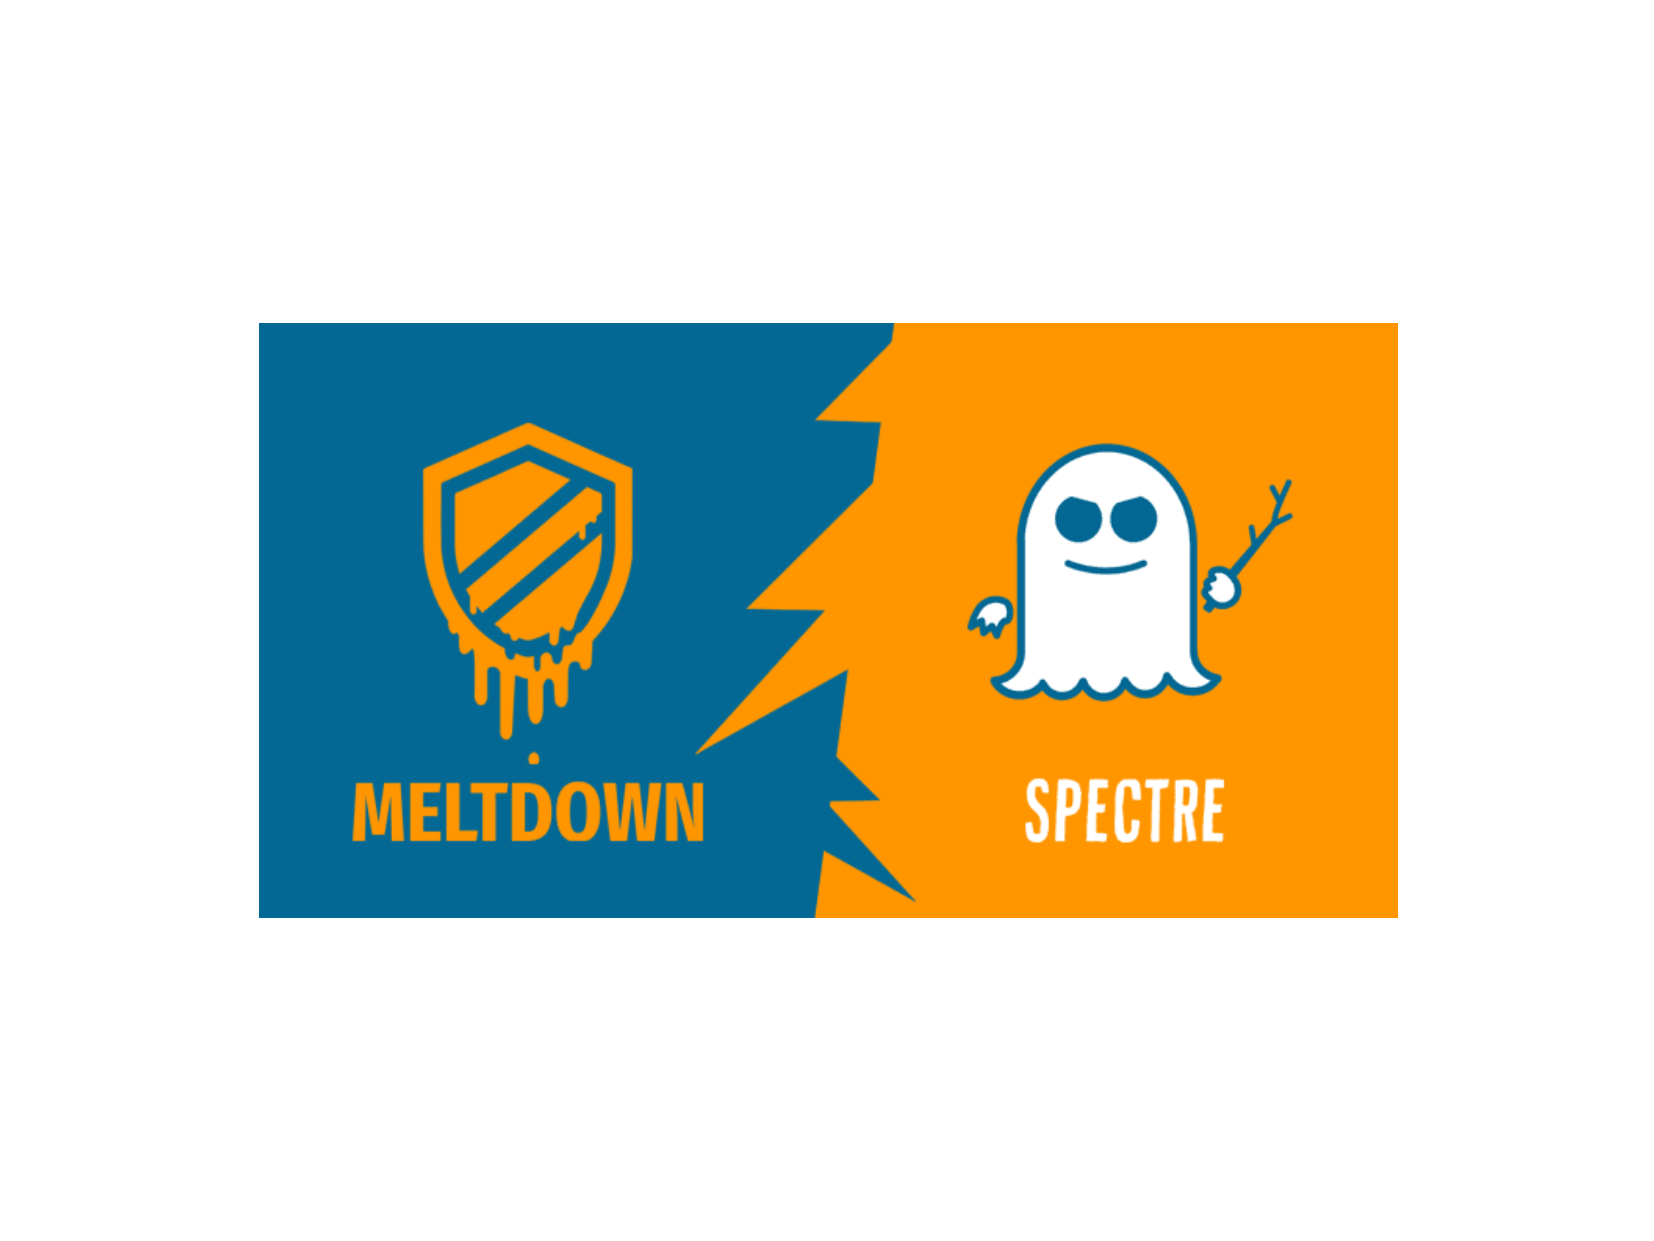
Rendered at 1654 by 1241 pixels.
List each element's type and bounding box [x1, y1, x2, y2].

picture [556, 782, 601, 841]
picture [353, 782, 404, 841]
picture [696, 323, 1398, 918]
picture [409, 782, 441, 841]
picture [666, 782, 703, 841]
picture [423, 423, 632, 740]
picture [446, 782, 477, 841]
picture [528, 752, 540, 764]
picture [470, 782, 552, 841]
picture [603, 782, 662, 841]
